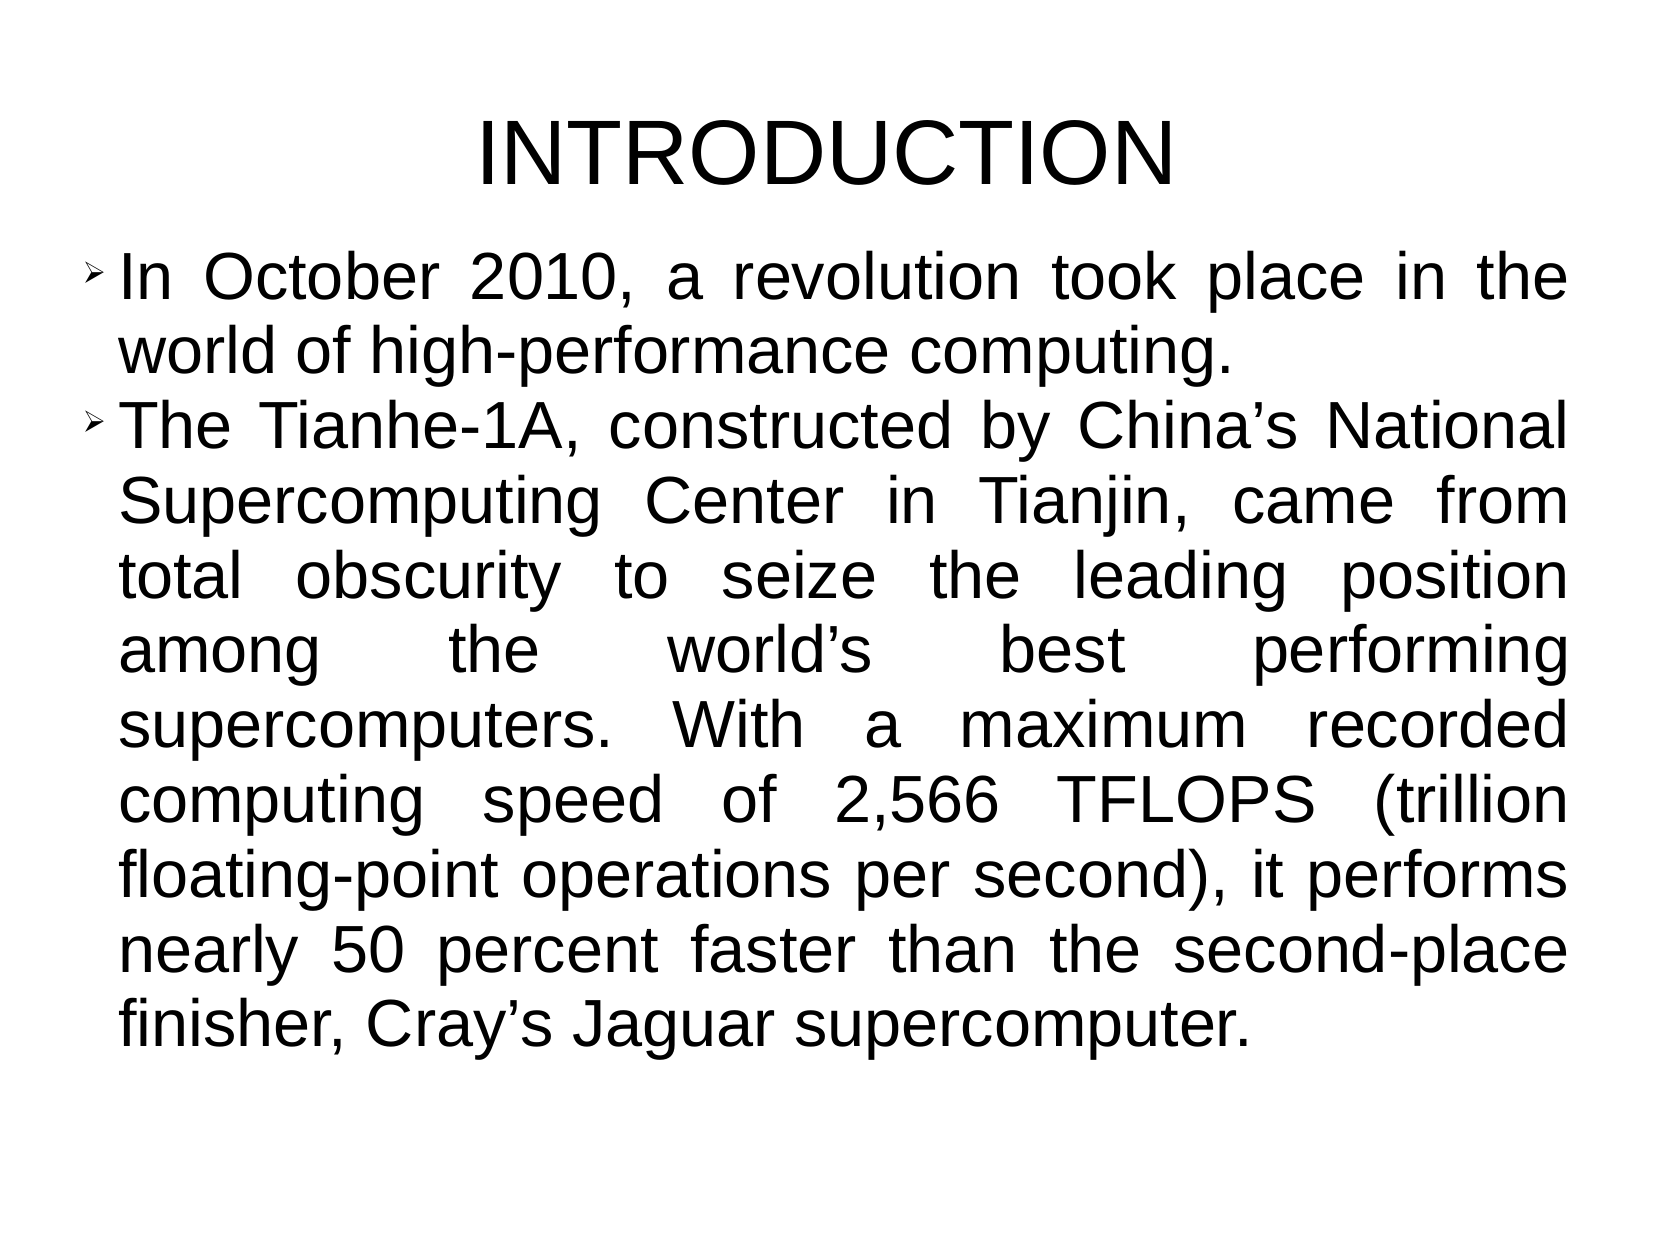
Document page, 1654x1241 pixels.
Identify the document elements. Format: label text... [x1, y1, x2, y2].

title INTRODUCTION [82, 49, 1571, 238]
text_box In October 2010, a revolution took place in the world of high-performance computing. The Tianhe-1A, constructed by China’s National Supercomputing Center in Tianjin, came from total obscurity to seize the leading position among the world’s best performing supercomputers. With a maximum recorded computing speed of 2,566 TFLOPS (trillion floating-point operations per second), it performs nearly 50 percent faster than the second-place finisher, Cray’s Jaguar supercomputer. [82, 238, 1571, 1062]
